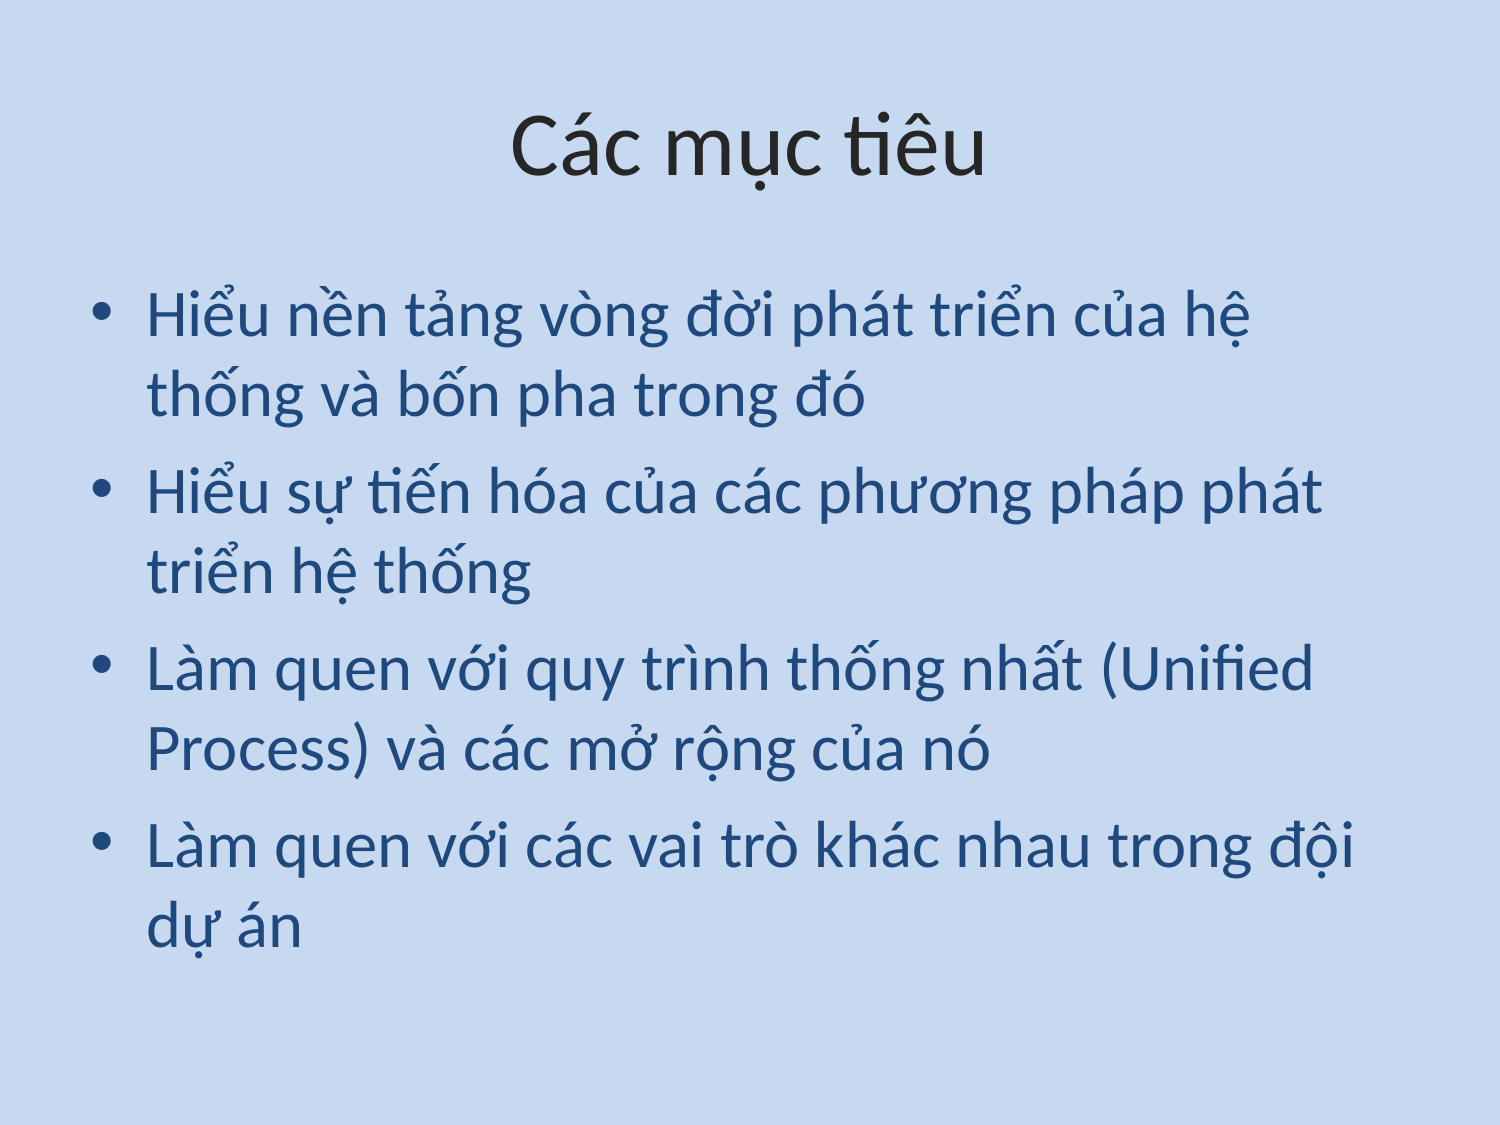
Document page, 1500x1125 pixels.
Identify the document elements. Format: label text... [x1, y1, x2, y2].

title Các mục tiêu [75, 45, 1426, 233]
list Hiểu nền tảng vòng đời phát triển của hệ thống và bốn pha trong đó Hiểu sự tiến hóa của các phương pháp phát triển hệ thống Làm quen với quy trình thống nhất (Unified Process) và các mở rộng của nó Làm quen với các vai trò khác nhau trong đội dự án [75, 262, 1426, 1005]
